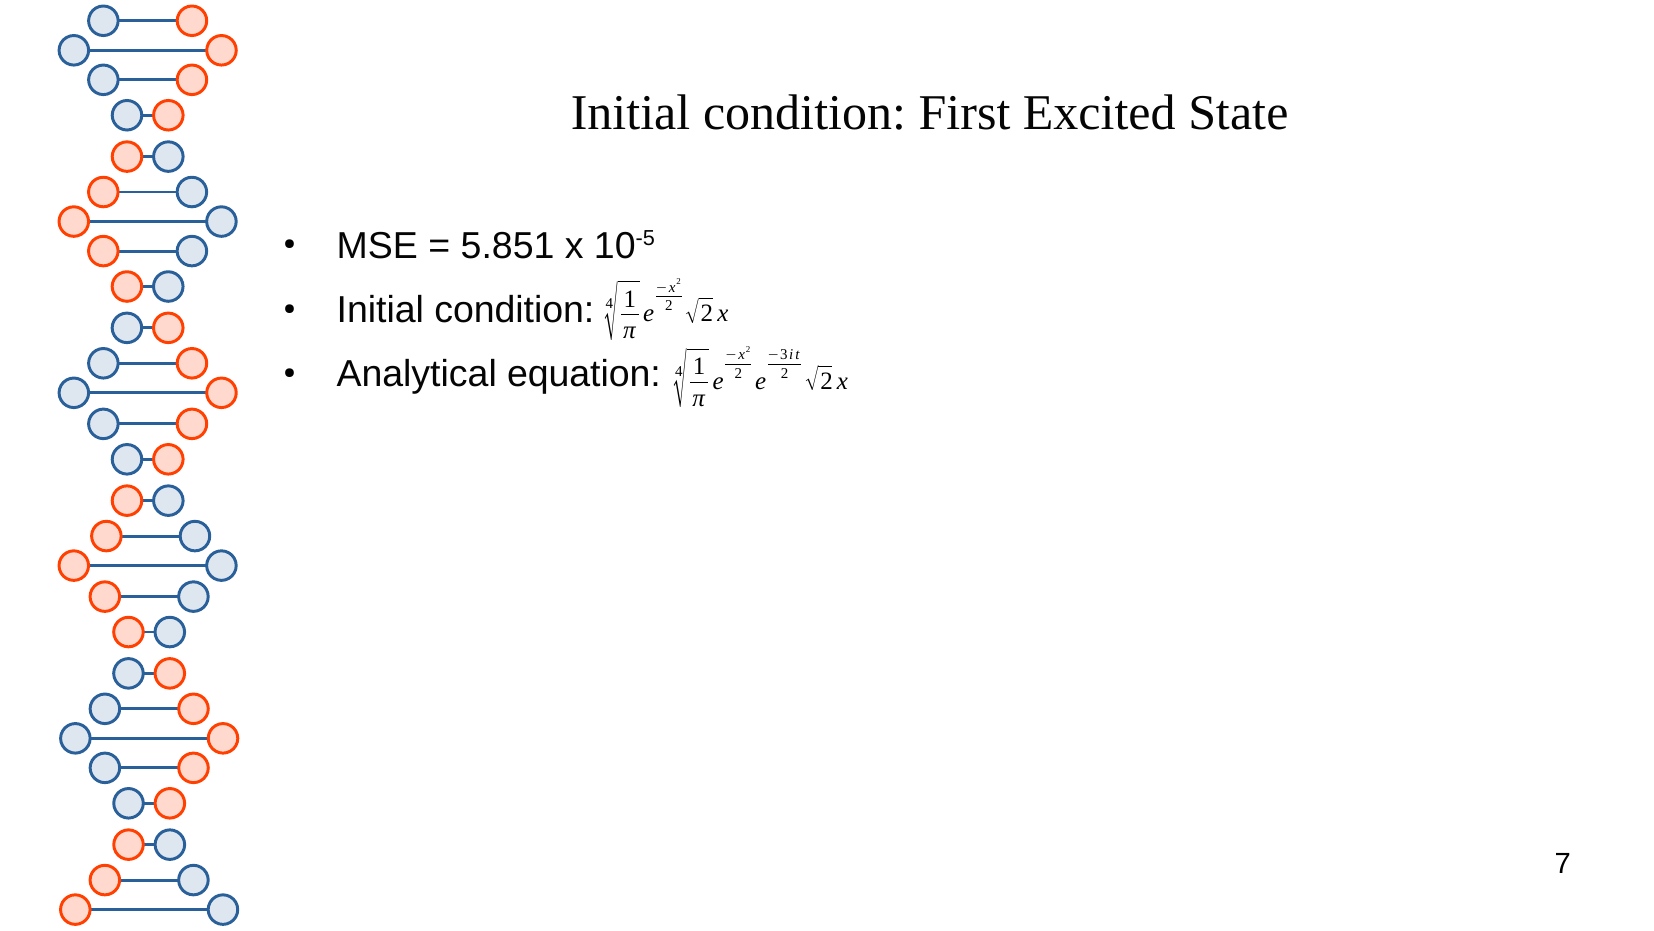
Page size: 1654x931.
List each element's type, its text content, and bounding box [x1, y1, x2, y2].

title Initial condition: First Excited State [265, 35, 1595, 189]
list MSE = 5.851 x 10-5 Initial condition: Analytical equation: [265, 224, 1595, 764]
chart [603, 276, 850, 412]
